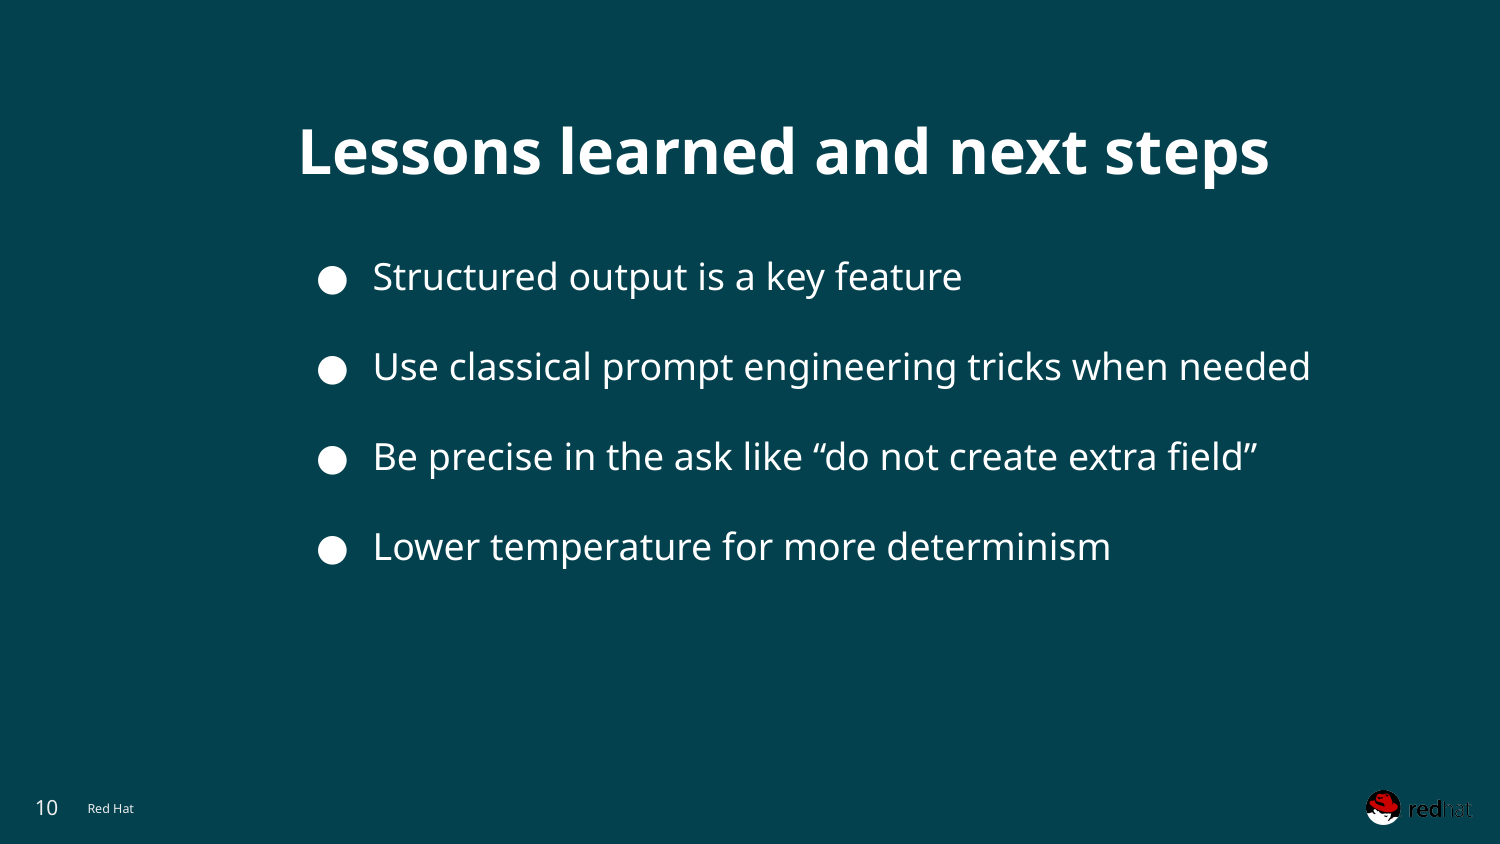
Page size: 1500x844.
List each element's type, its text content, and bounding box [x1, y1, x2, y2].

text_box Structured output is a key feature Use classical prompt engineering tricks when needed Be precise in the ask like “do not create extra field” Lower temperature for more determinism [282, 238, 1359, 629]
slide_number <number> [16, 776, 77, 842]
text_box Lessons learned and next steps [282, 96, 1445, 202]
picture [1366, 790, 1474, 825]
